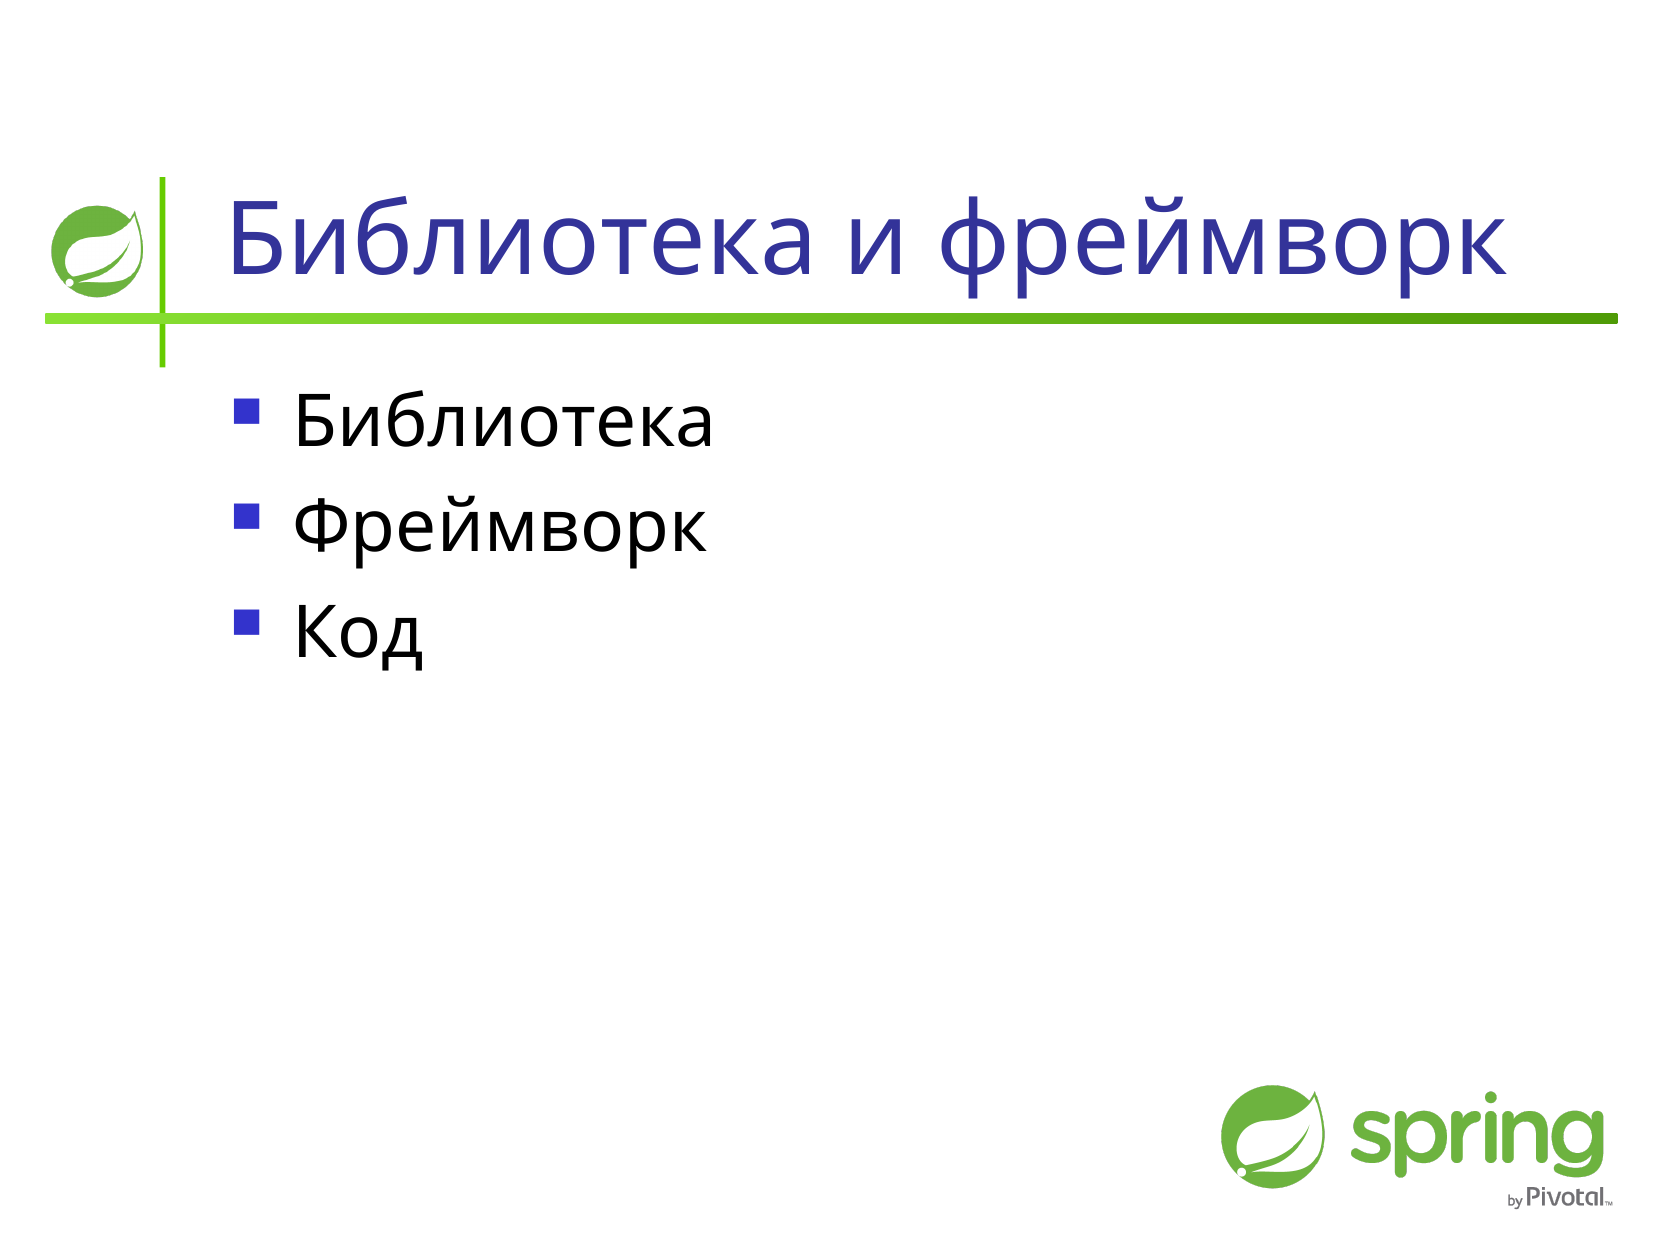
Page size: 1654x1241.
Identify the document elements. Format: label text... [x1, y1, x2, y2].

title Библиотека и фреймворк [208, 38, 1618, 304]
picture [1216, 1109, 1618, 1212]
list Библиотека Фреймворк Код [213, 364, 1620, 1109]
